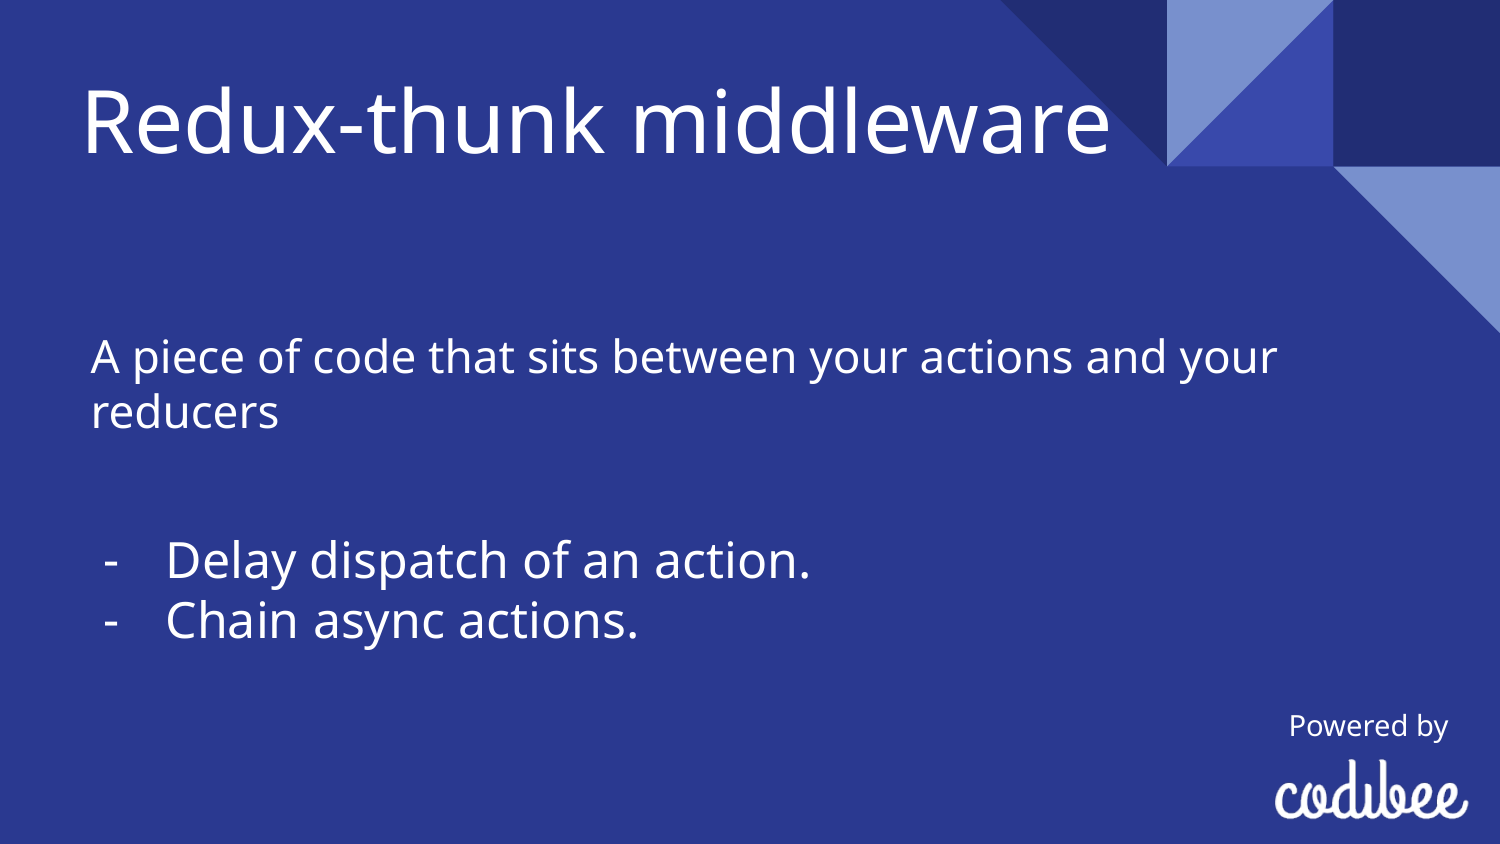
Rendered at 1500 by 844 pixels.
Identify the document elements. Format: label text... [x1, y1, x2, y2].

picture [1250, 752, 1488, 833]
title Redux-thunk middleware [65, 48, 1448, 186]
text_box Powered by [1425, 691, 1488, 752]
subtitle A piece of code that sits between your actions and your reducers Delay dispatch of an action. Chain async actions. [75, 313, 1425, 780]
